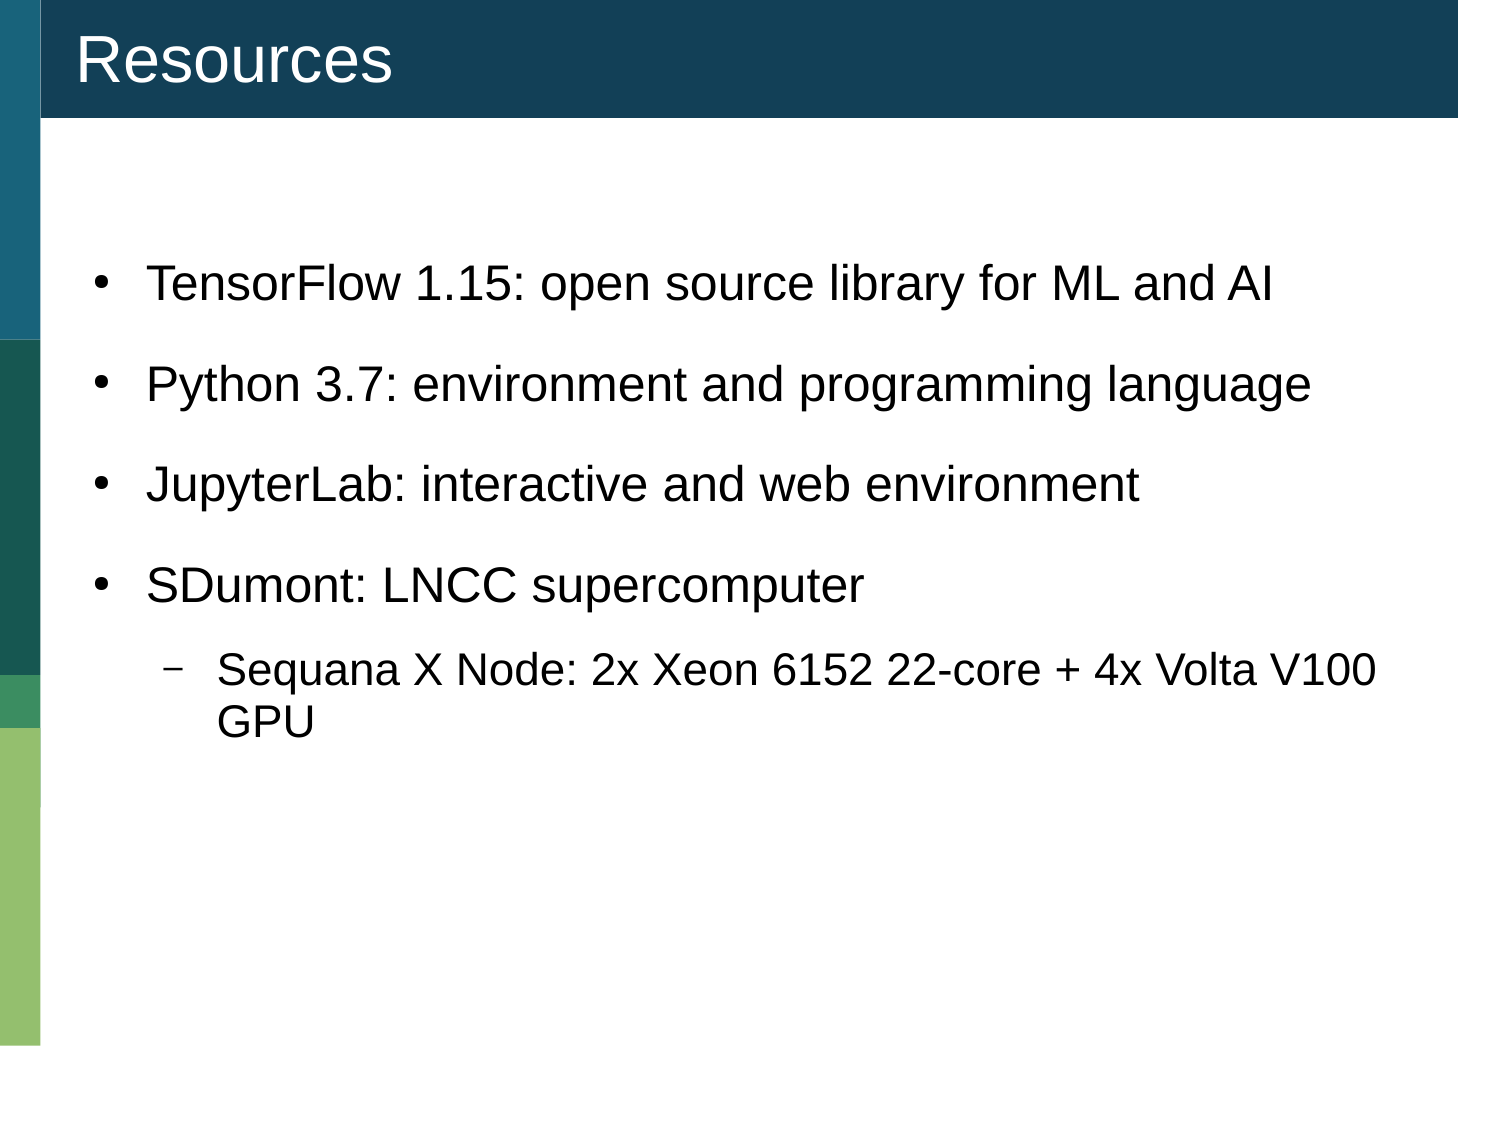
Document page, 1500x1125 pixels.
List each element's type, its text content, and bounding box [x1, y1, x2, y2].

title Resources [75, 0, 1458, 118]
list TensorFlow 1.15: open source library for ML and AI Python 3.7: environment and programming language JupyterLab: interactive and web environment SDumont: LNCC supercomputer Sequana X Node: 2x Xeon 6152 22-core + 4x Volta V100 GPU [75, 254, 1471, 1125]
